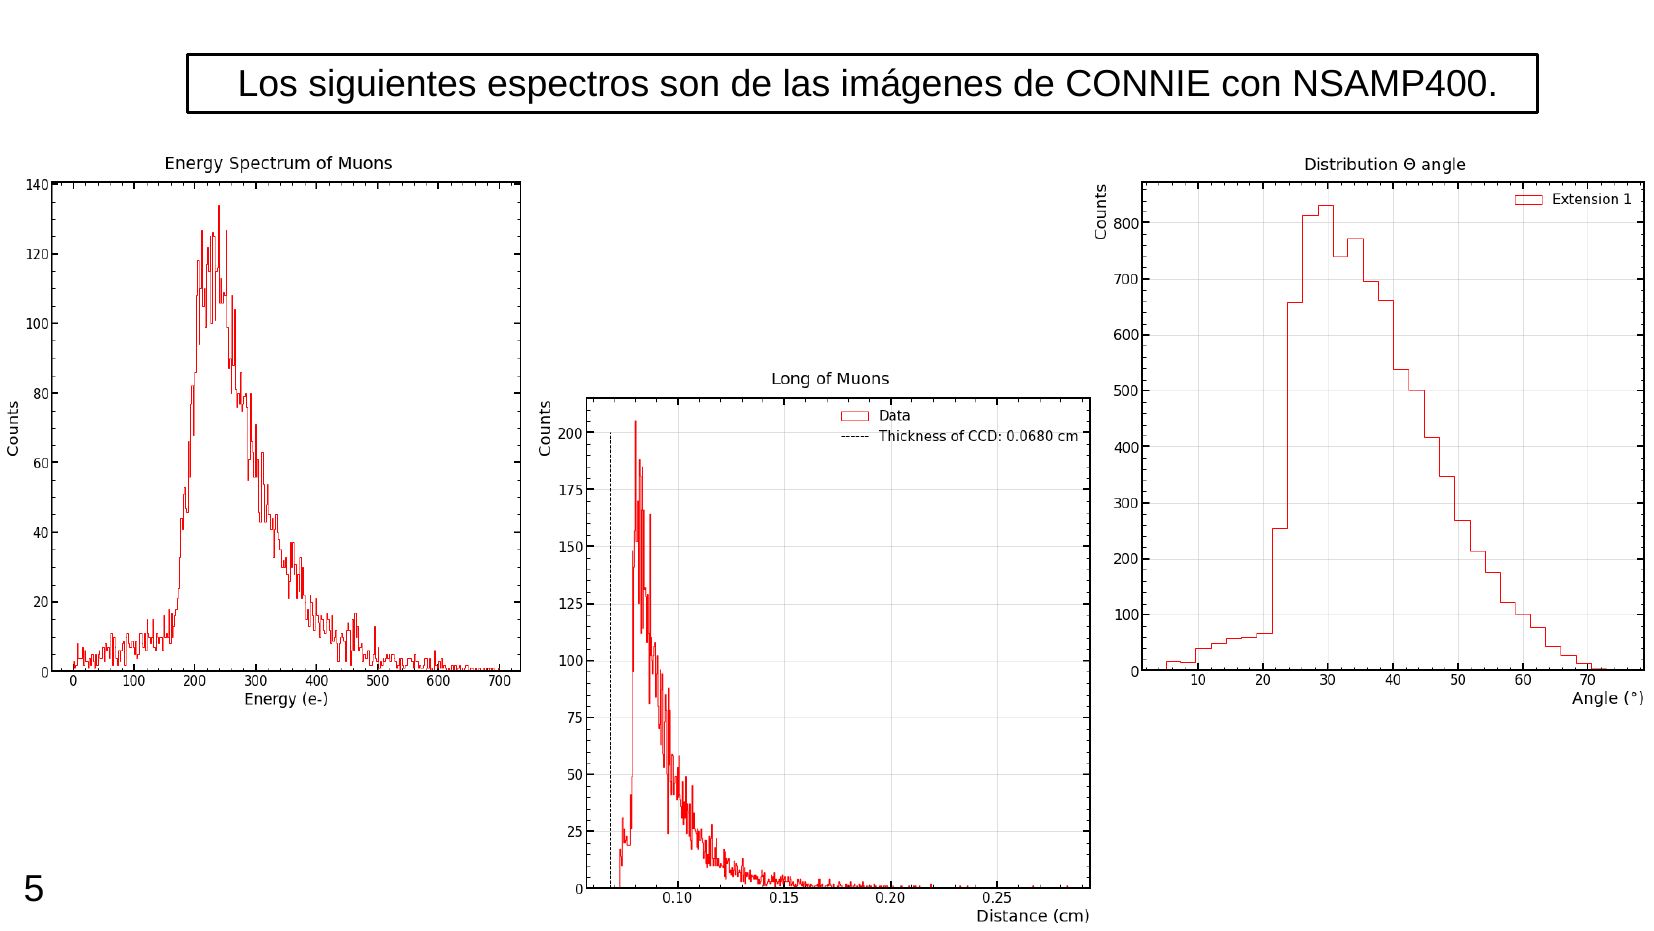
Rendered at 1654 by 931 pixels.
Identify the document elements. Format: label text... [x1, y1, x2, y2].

picture [531, 149, 1650, 931]
text_box Los siguientes espectros son de las imágenes de CONNIE con NSAMP400. [187, 54, 1538, 113]
picture [0, 149, 526, 714]
text_box <number> [8, 860, 531, 931]
